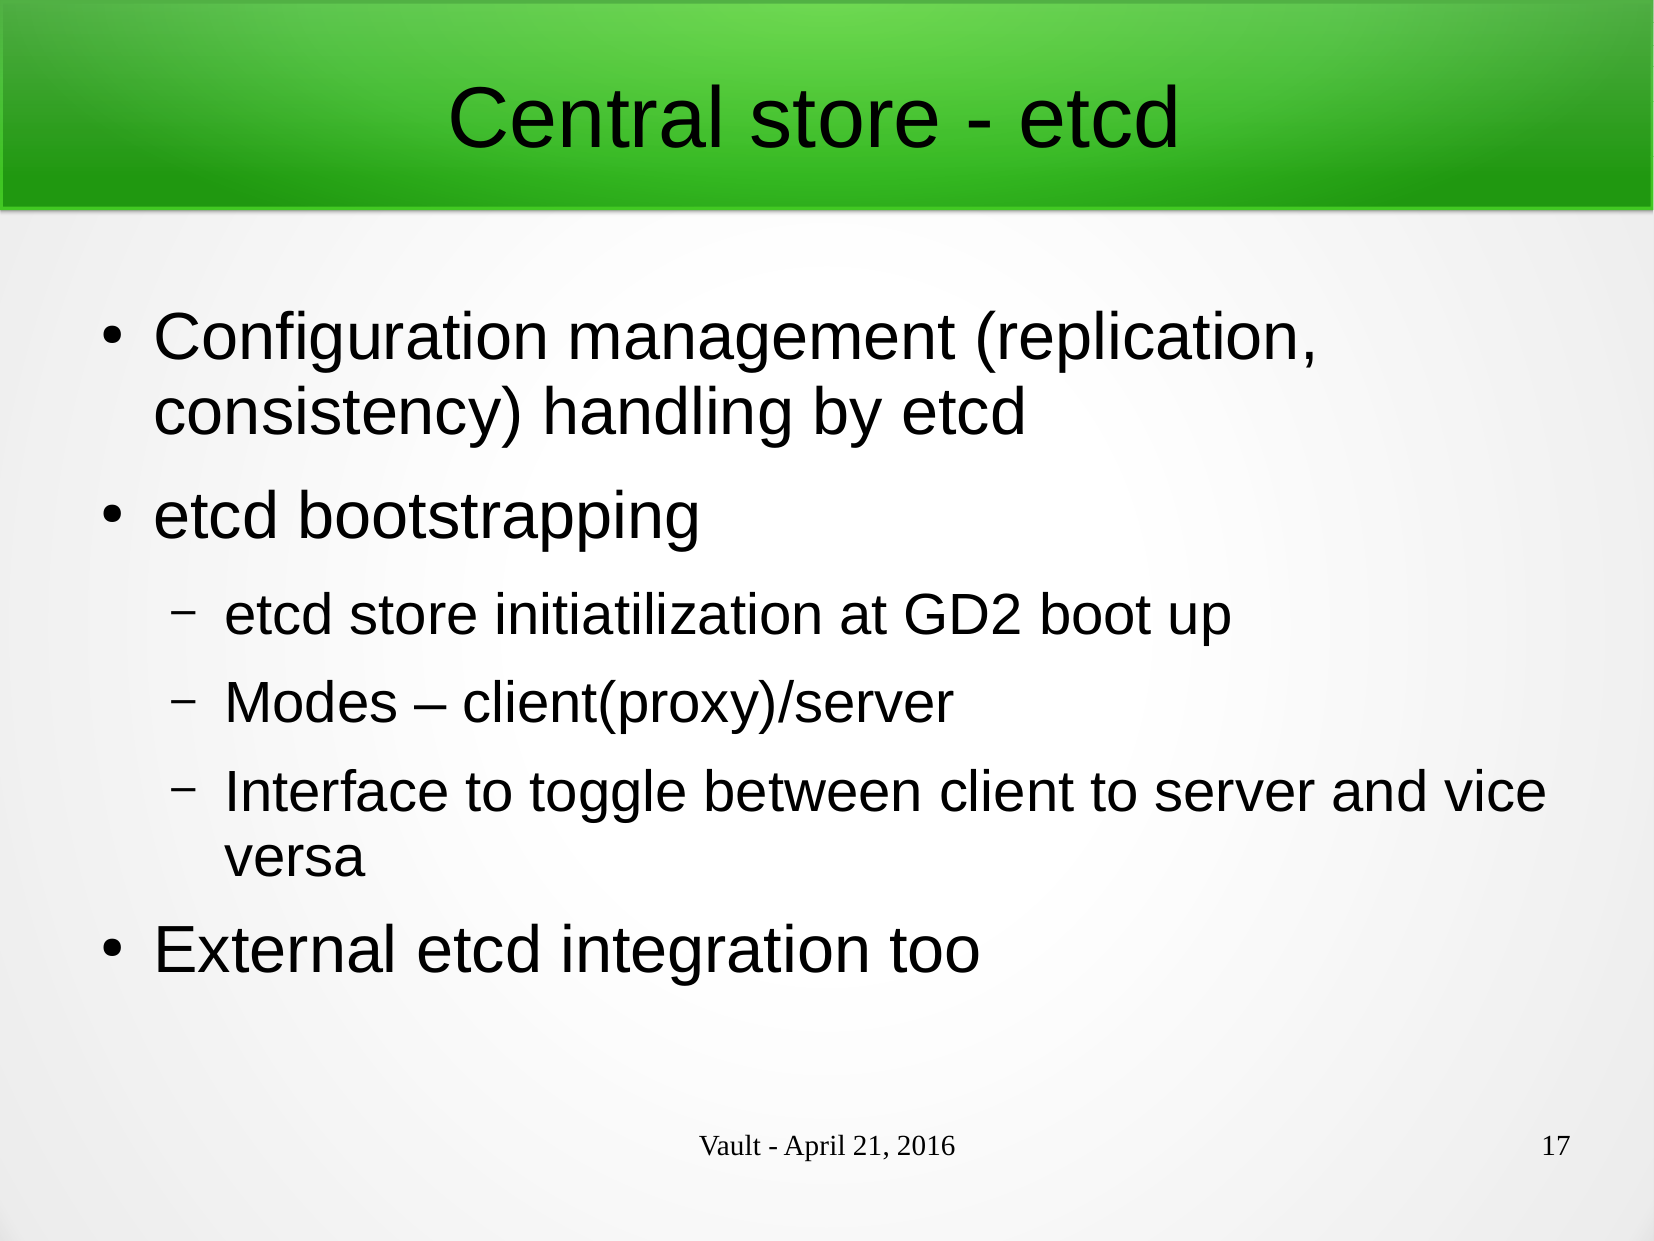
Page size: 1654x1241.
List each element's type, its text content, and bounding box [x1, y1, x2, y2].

list Configuration management (replication, consistency) handling by etcd etcd bootstrapping etcd store initiatilization at GD2 boot up Modes – client(proxy)/server Interface to toggle between client to server and vice versa External etcd integration too [82, 299, 1571, 1019]
title Central store - etcd [82, 47, 1571, 189]
